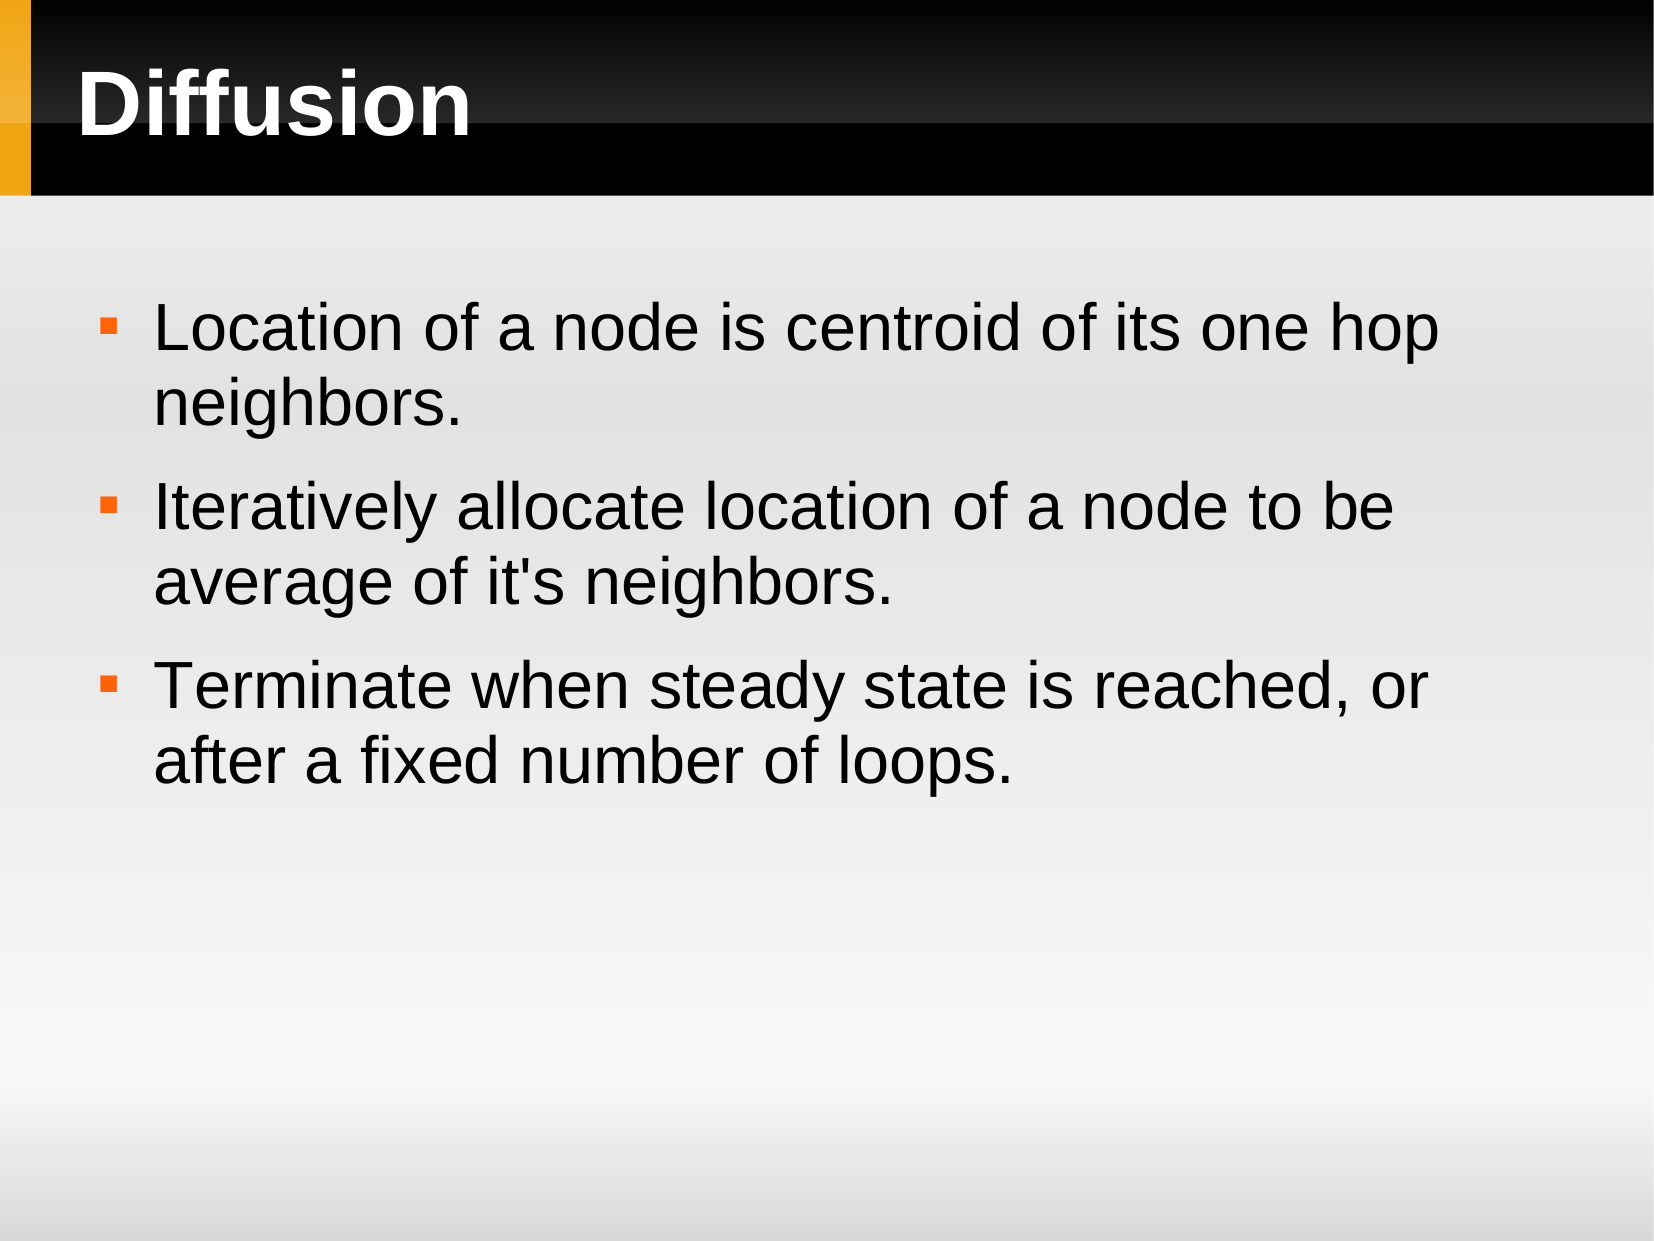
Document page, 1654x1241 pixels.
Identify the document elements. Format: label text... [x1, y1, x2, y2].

title Diffusion [76, 7, 1565, 200]
list Location of a node is centroid of its one hop neighbors. Iteratively allocate location of a node to be average of it's neighbors. Terminate when steady state is reached, or after a fixed number of loops. [82, 290, 1571, 1094]
picture [0, 0, 1654, 1241]
